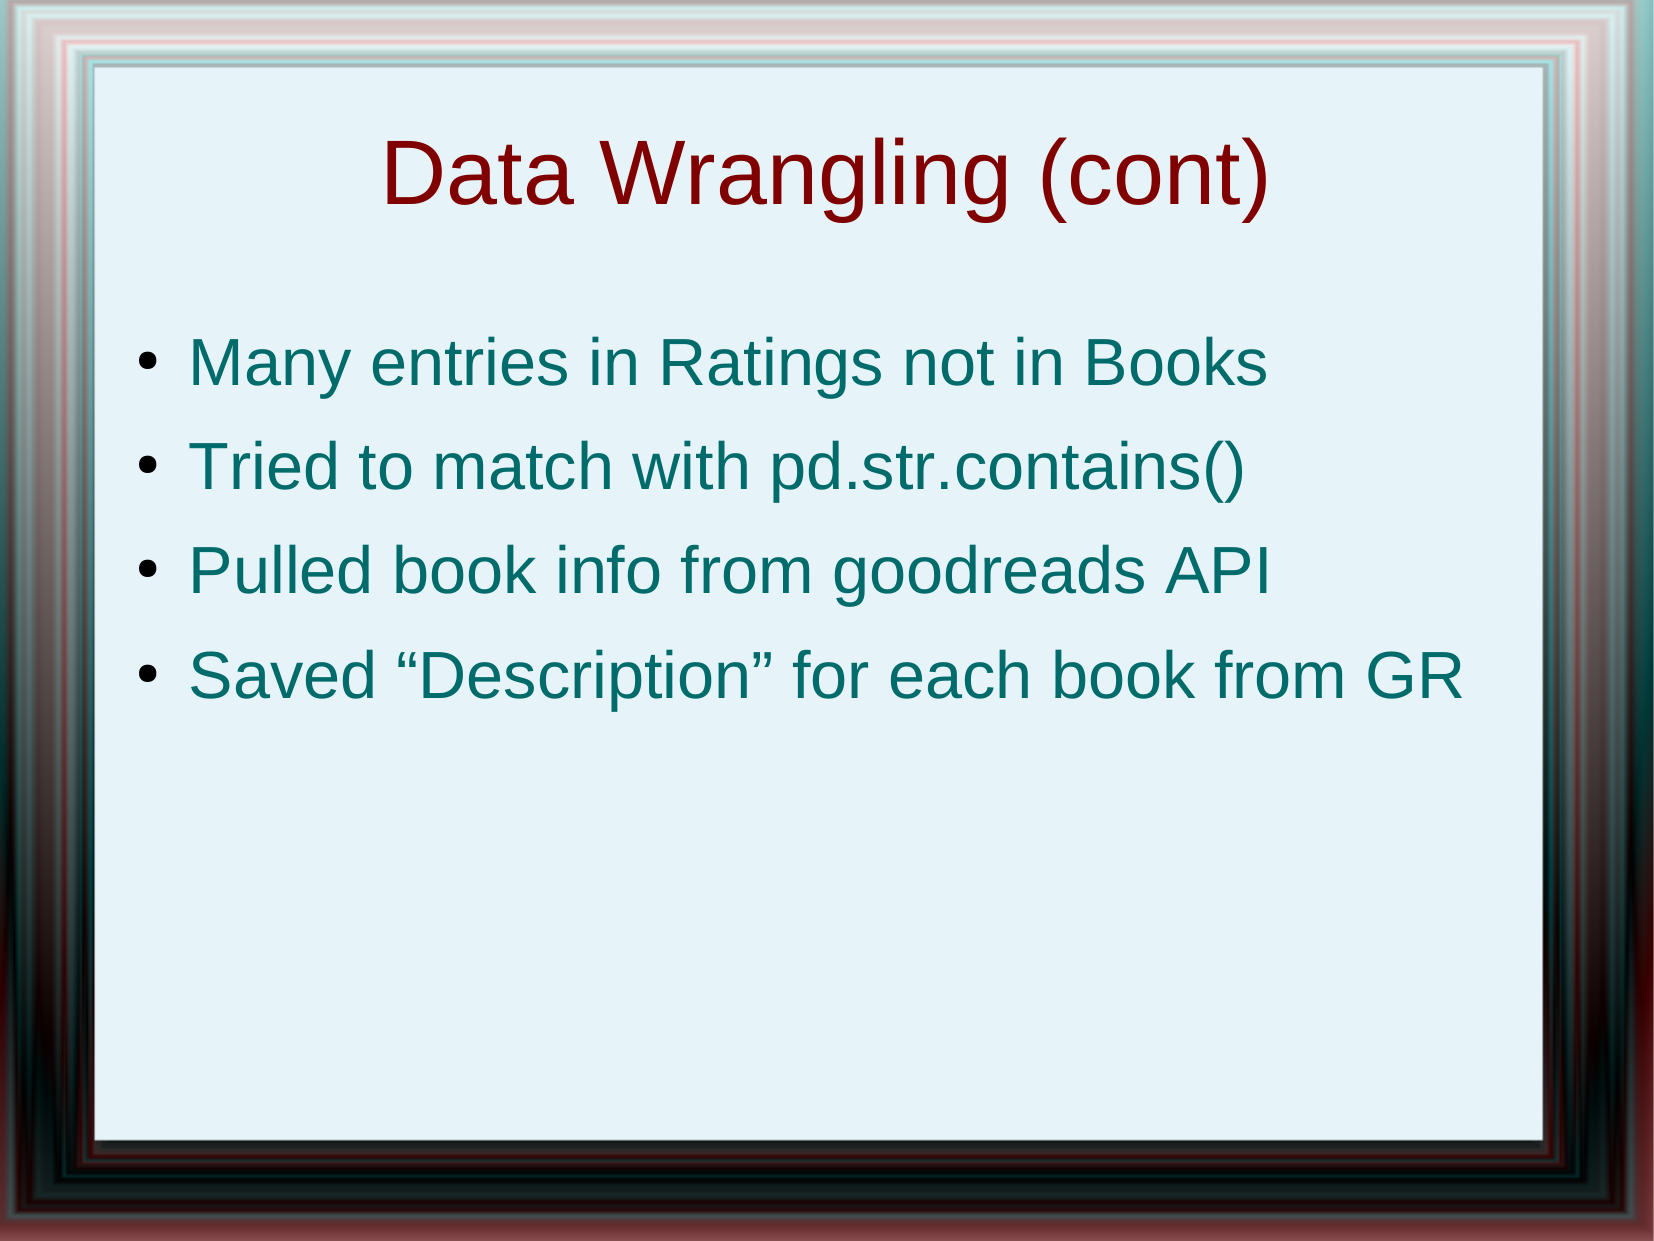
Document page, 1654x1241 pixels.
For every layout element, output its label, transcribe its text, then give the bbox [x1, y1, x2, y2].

list Many entries in Ratings not in Books Tried to match with pd.str.contains() Pulled book info from goodreads API Saved “Description” for each book from GR [118, 324, 1506, 945]
picture [0, 0, 1654, 1241]
title Data Wrangling (cont) [118, 88, 1536, 257]
